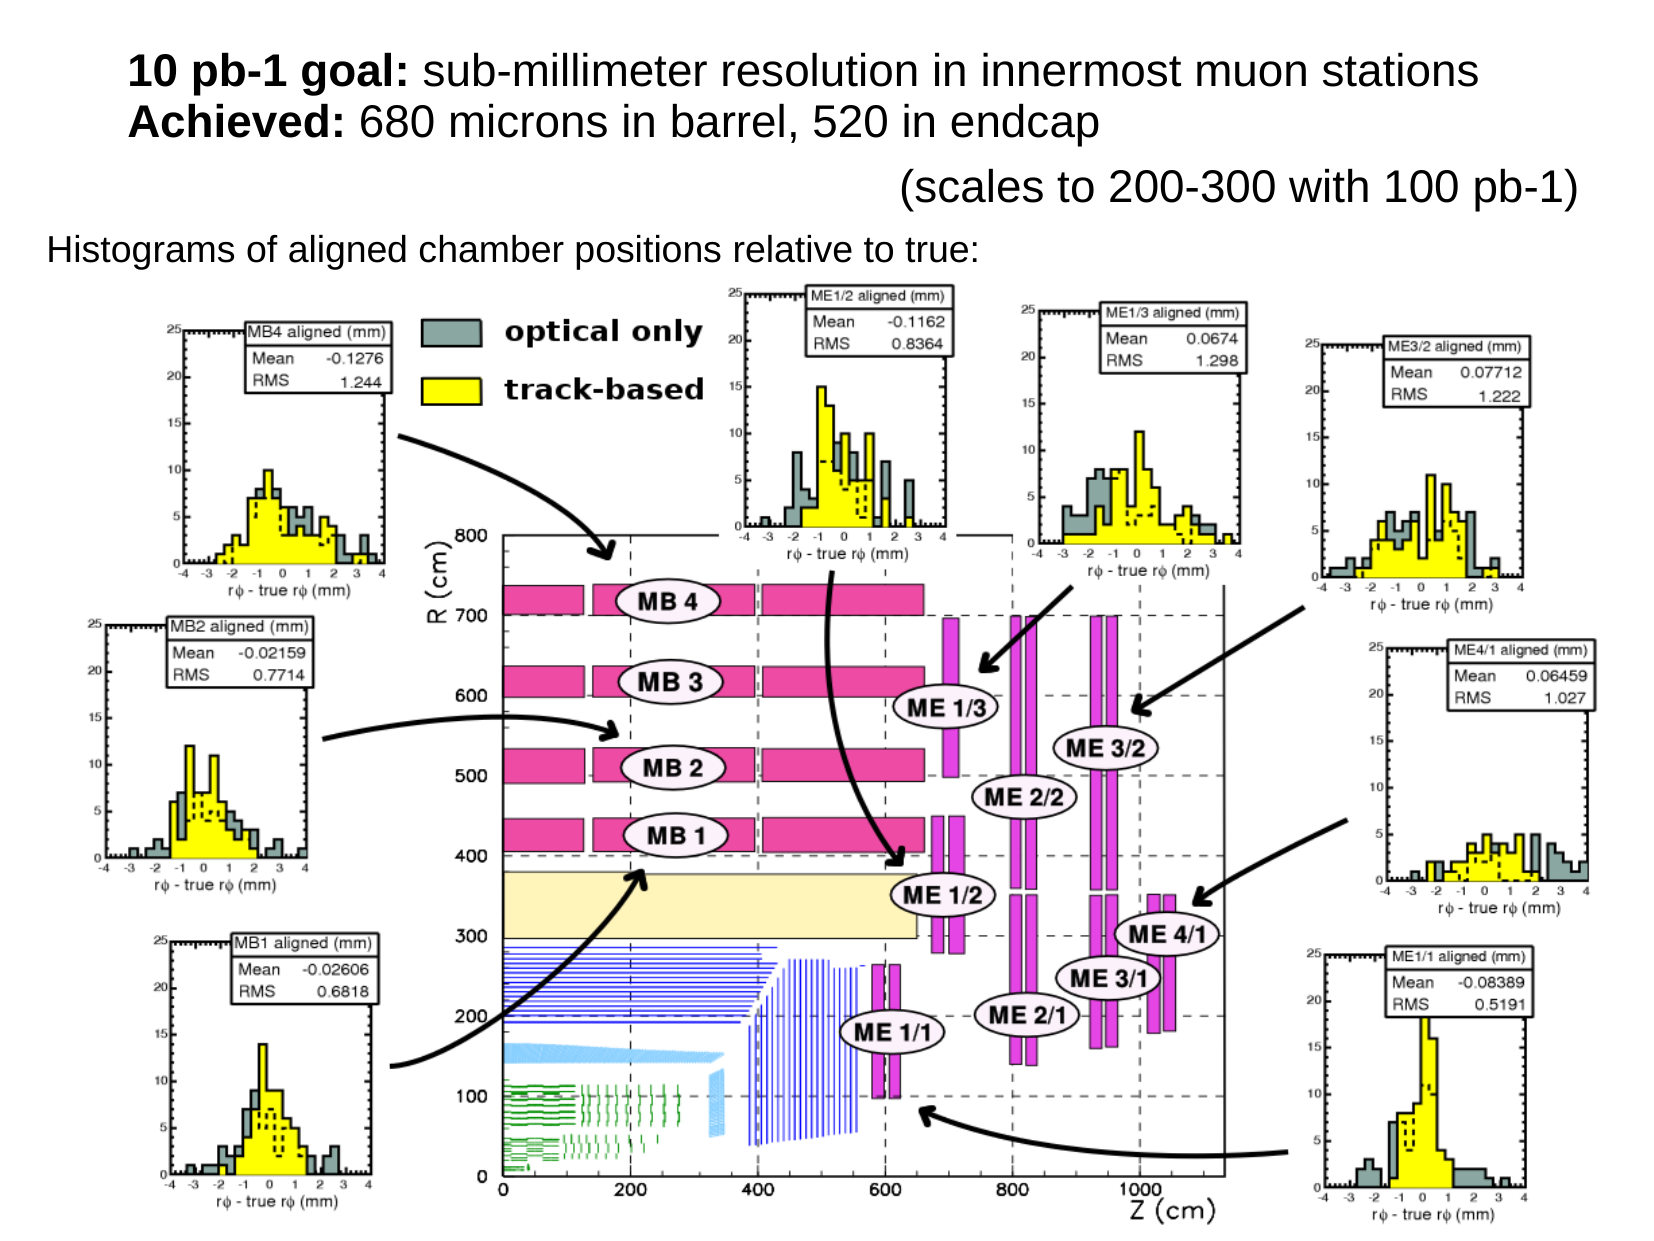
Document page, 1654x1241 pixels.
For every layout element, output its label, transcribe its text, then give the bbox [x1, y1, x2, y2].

picture [69, 262, 1612, 1239]
text_box (scales to 200-300 with 100 pb-1) [884, 153, 1595, 226]
text_box 10 pb-1 goal: sub-millimeter resolution in innermost muon stations Achieved: 680 microns in barrel, 520 in endcap [112, 37, 1496, 171]
text_box Histograms of aligned chamber positions relative to true: [31, 220, 996, 283]
